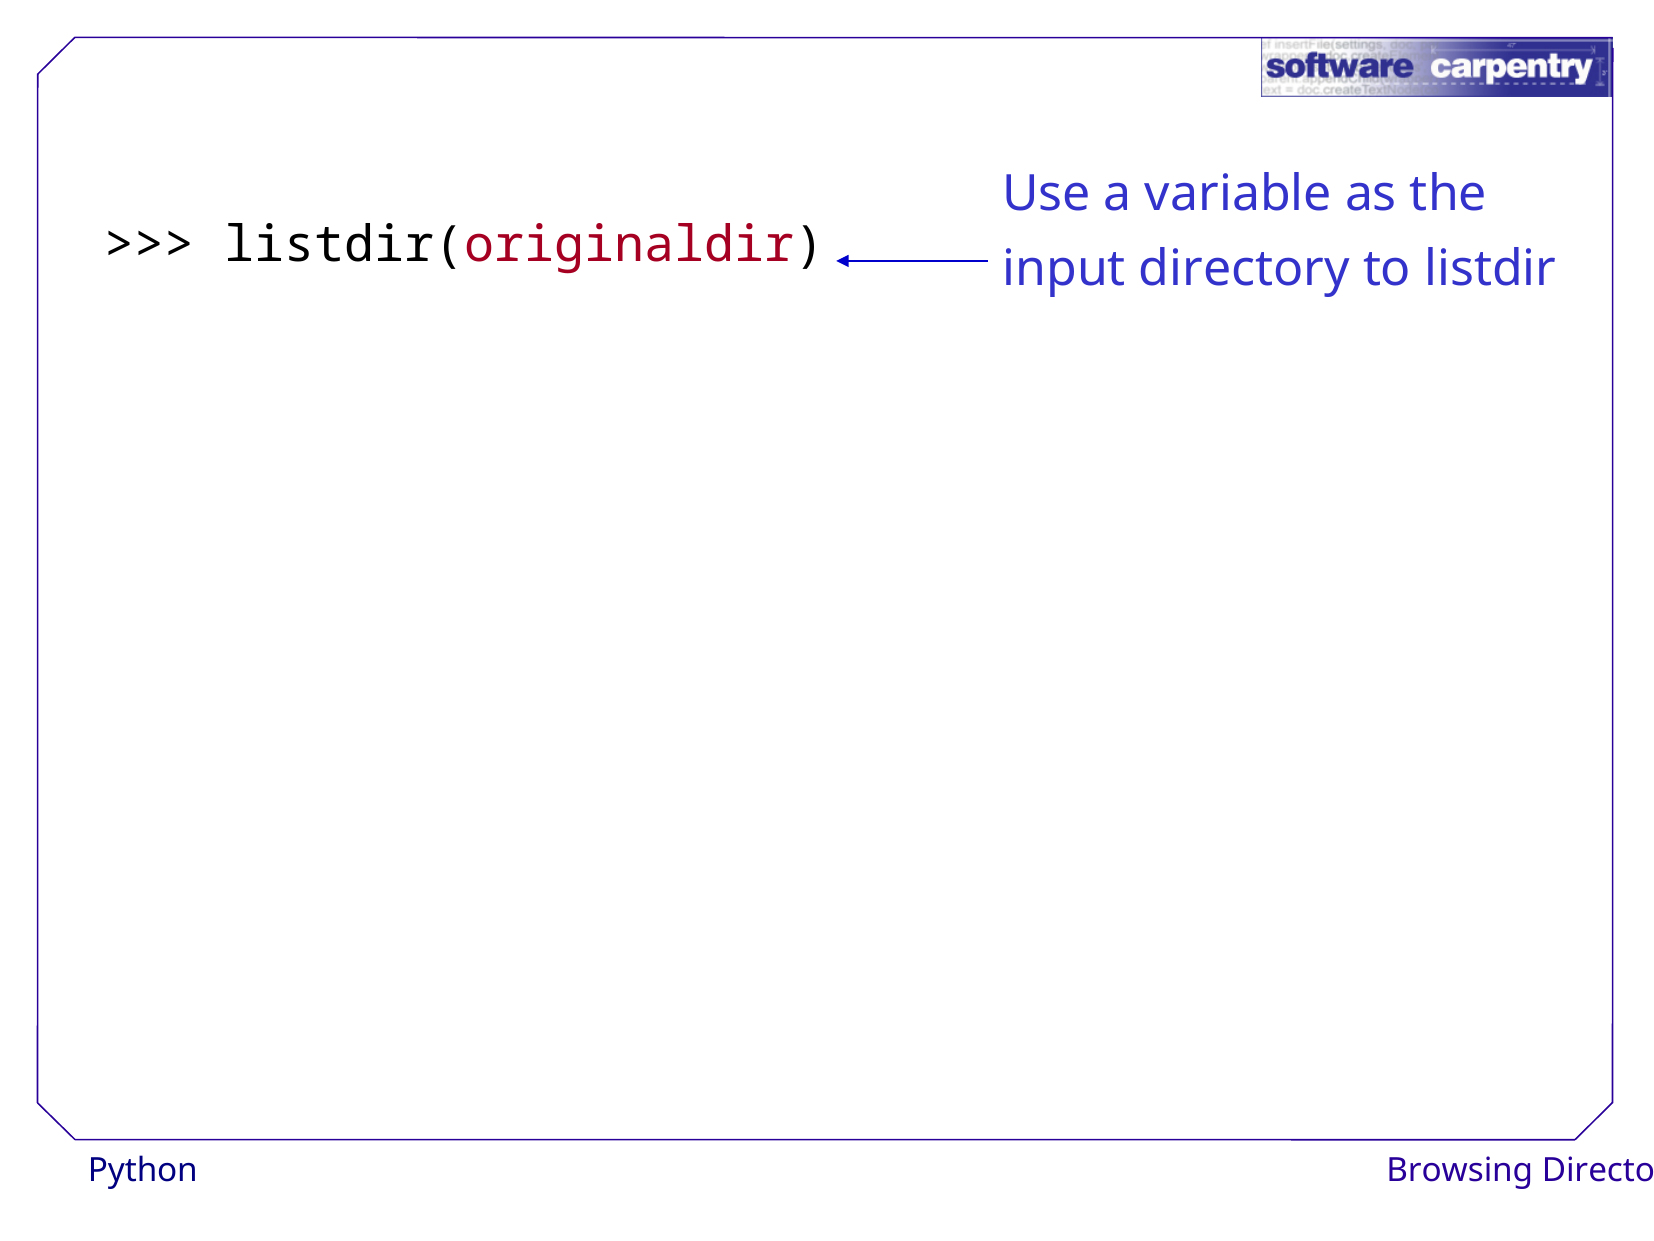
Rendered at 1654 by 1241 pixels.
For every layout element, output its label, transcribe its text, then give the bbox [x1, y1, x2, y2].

picture [1261, 39, 1613, 97]
text_box >>> listdir(originaldir) [89, 128, 1512, 1037]
text_box Use a variable as the input directory to listdir [987, 137, 1451, 299]
